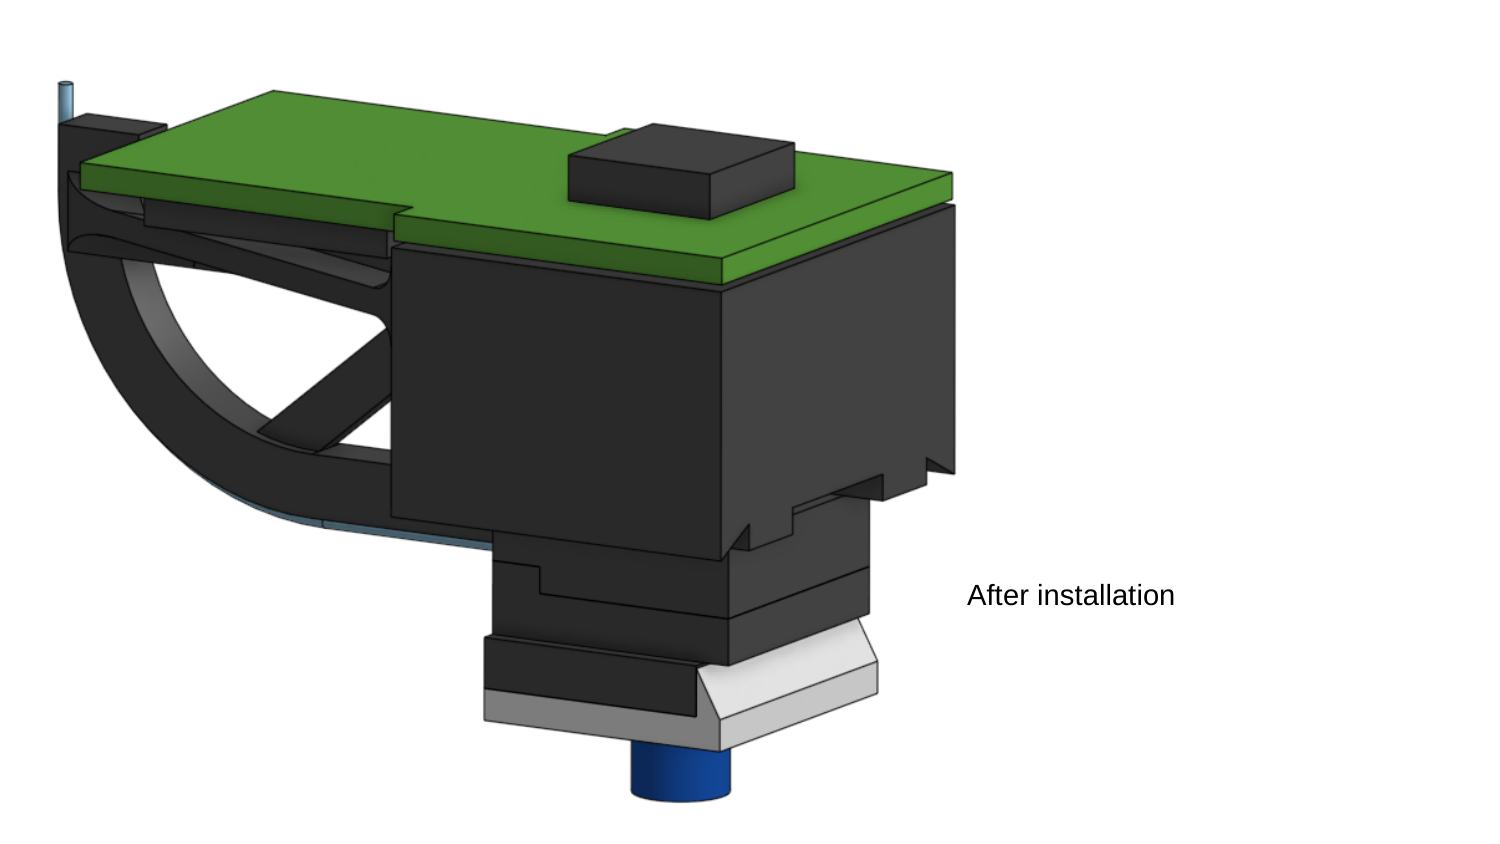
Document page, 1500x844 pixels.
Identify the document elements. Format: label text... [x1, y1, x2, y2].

picture [24, 24, 981, 819]
text_box After installation [952, 560, 1441, 626]
